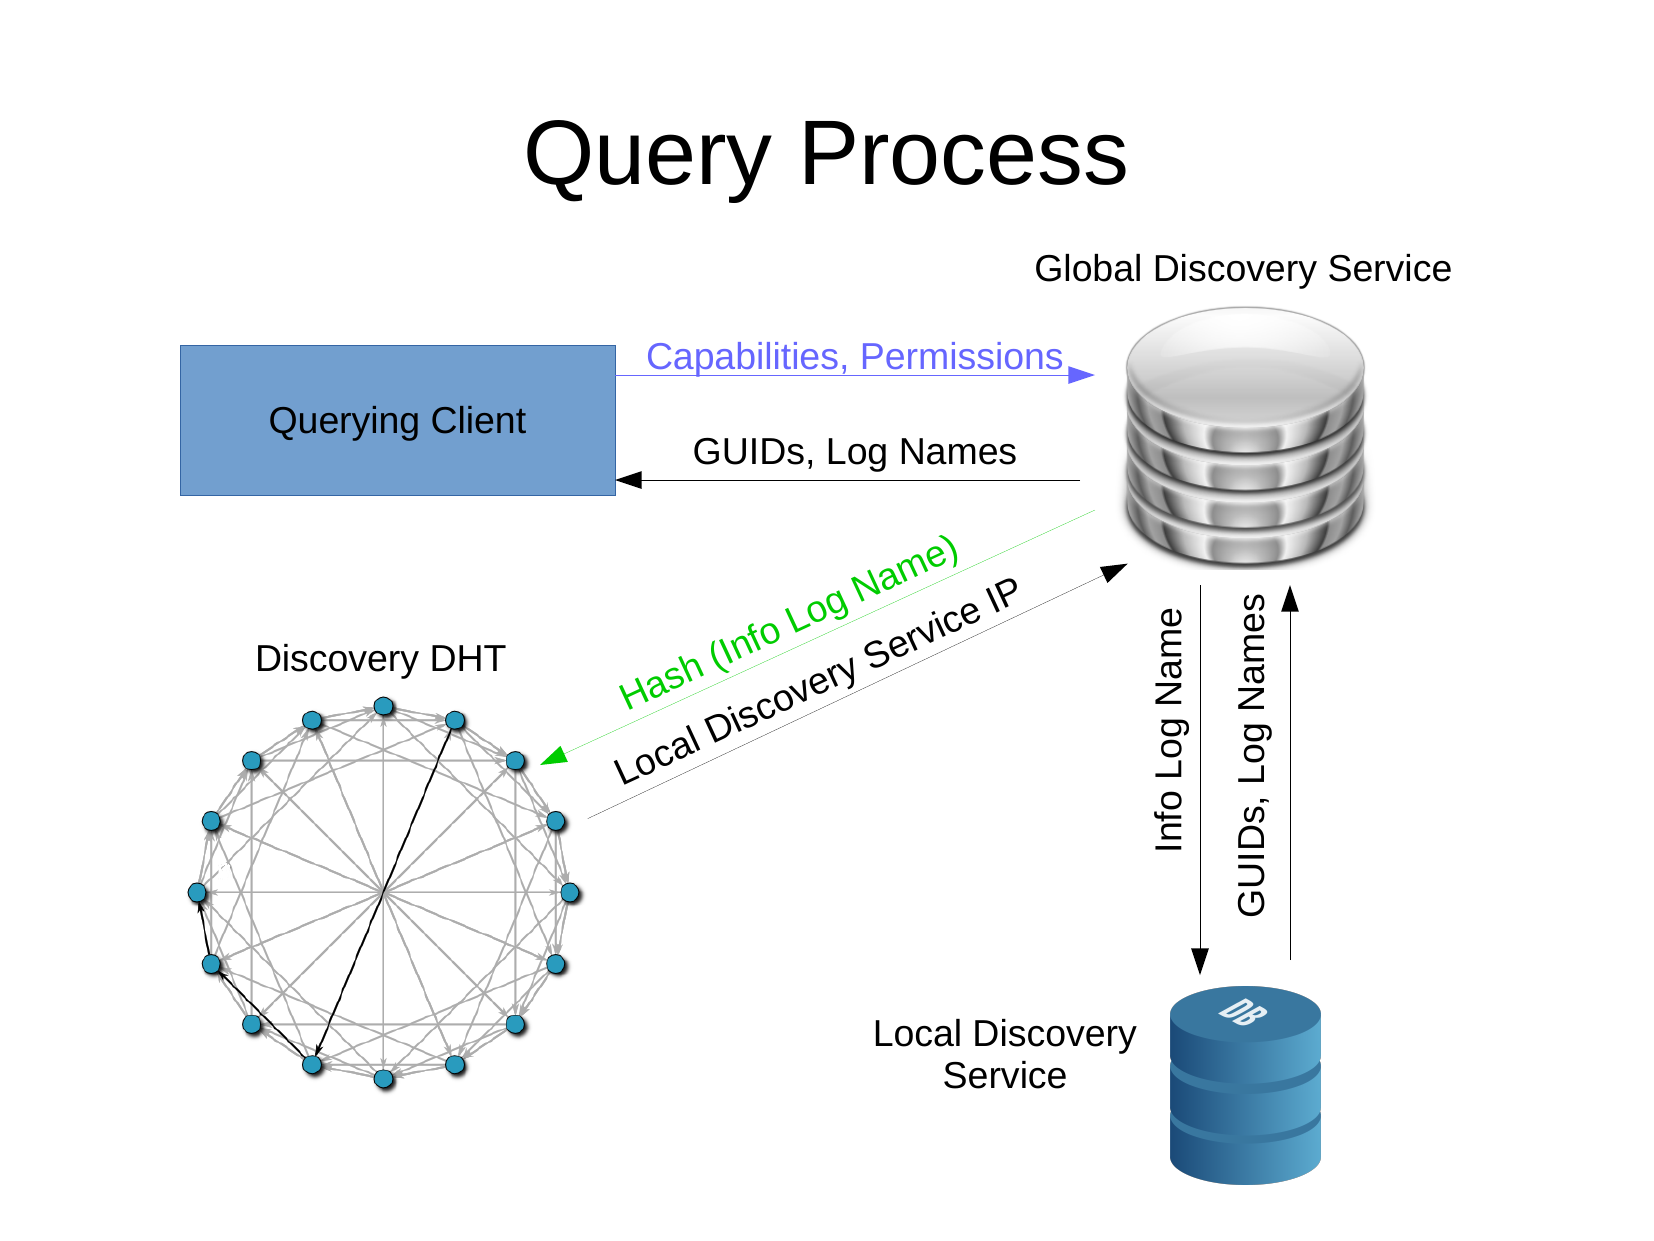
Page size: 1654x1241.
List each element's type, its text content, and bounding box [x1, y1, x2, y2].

text_box Querying Client [180, 345, 616, 496]
text_box Hash (Info Log Name) [558, 494, 1018, 750]
picture [1110, 299, 1381, 571]
text_box Info Log Name [1140, 573, 1222, 889]
text_box GUIDs, Log Names [1222, 567, 1322, 946]
picture [150, 659, 616, 1126]
picture [1170, 986, 1321, 1186]
text_box Capabilities, Permissions [615, 376, 1096, 386]
text_box Capabilities, Permissions [615, 328, 1096, 375]
text_box GUIDs, Log Names [615, 423, 1096, 481]
text_box Discovery DHT [230, 630, 531, 687]
text_box Local Discovery Service [855, 1005, 1156, 1104]
text_box Local Discovery Service IP [588, 553, 1048, 809]
text_box Global Discovery Service [1010, 240, 1476, 297]
title Query Process [82, 49, 1571, 257]
